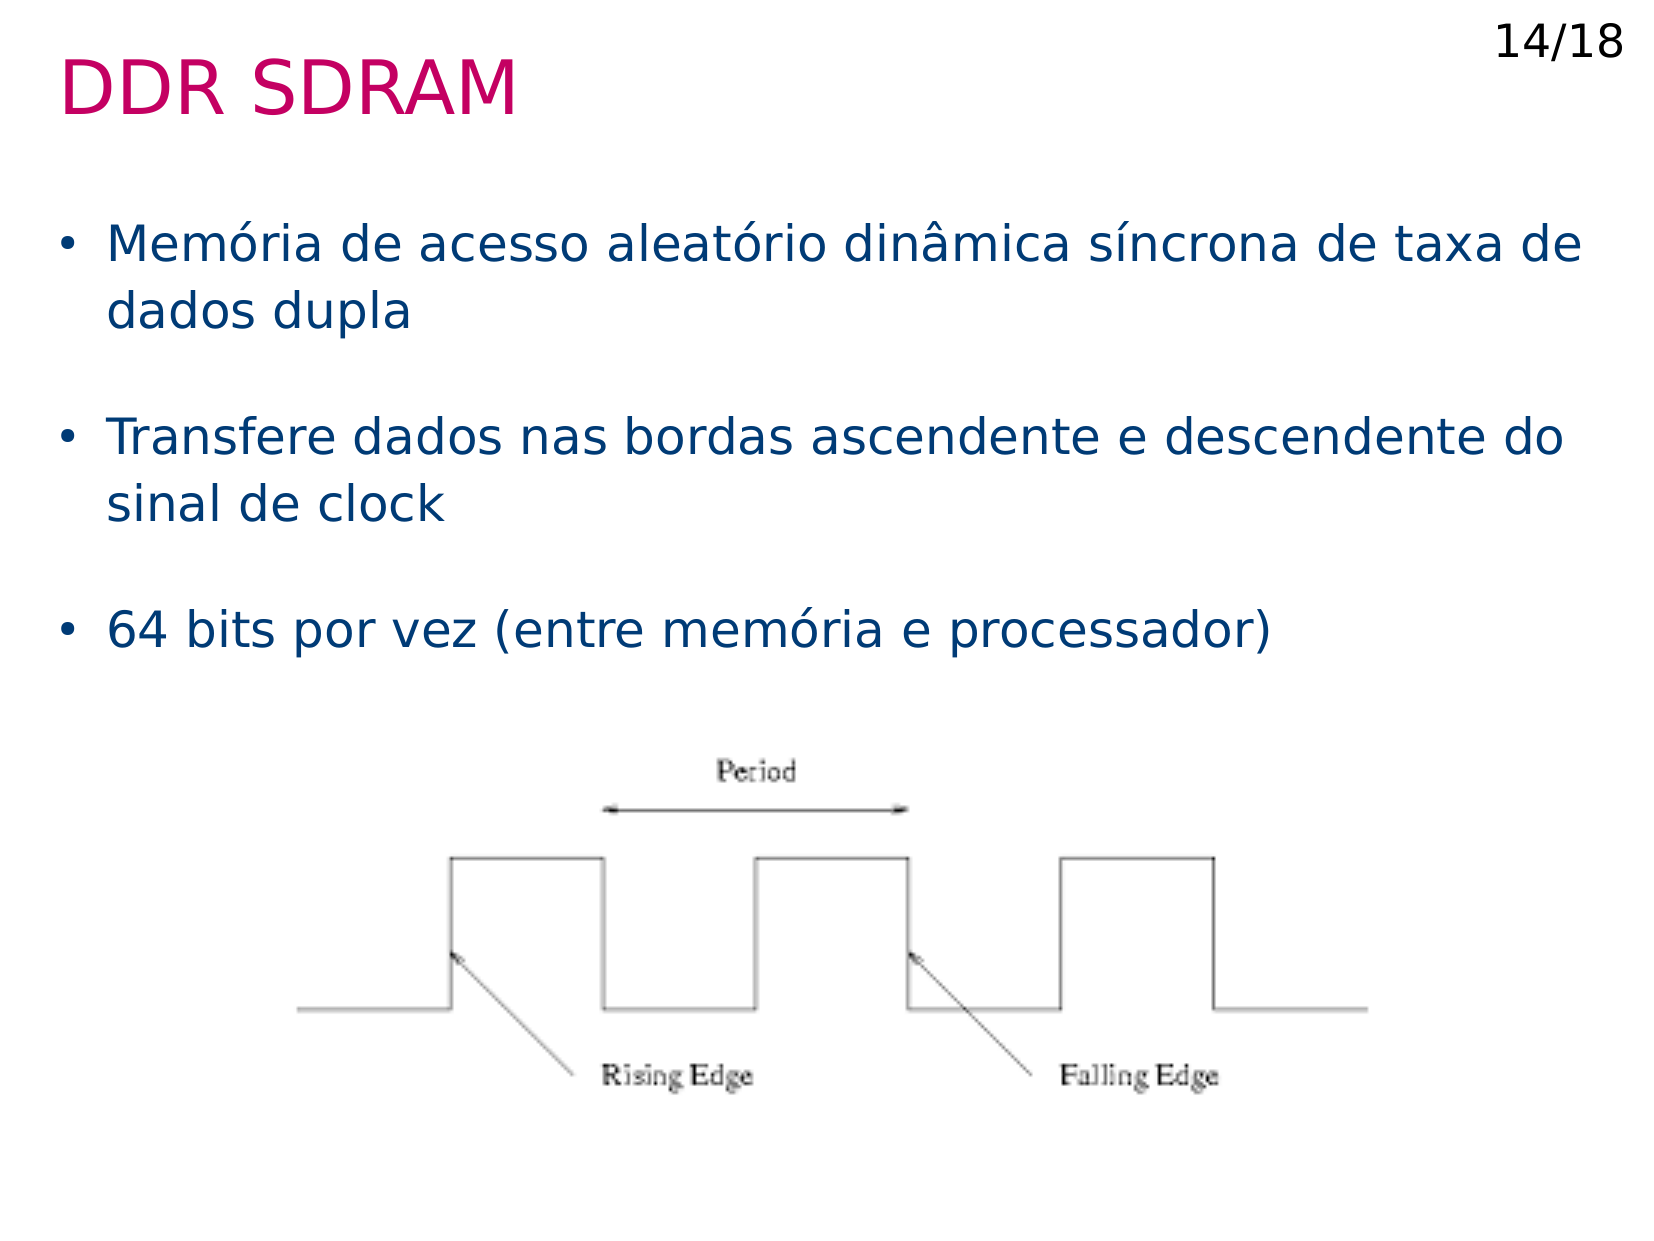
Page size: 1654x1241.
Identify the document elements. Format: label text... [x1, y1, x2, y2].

picture [271, 738, 1447, 1123]
list Memória de acesso aleatório dinâmica síncrona de taxa de dados dupla Transfere dados nas bordas ascendente e descendente do sinal de clock 64 bits por vez (entre memória e processador) [59, 206, 1625, 1211]
title DDR SDRAM [59, 29, 1625, 148]
